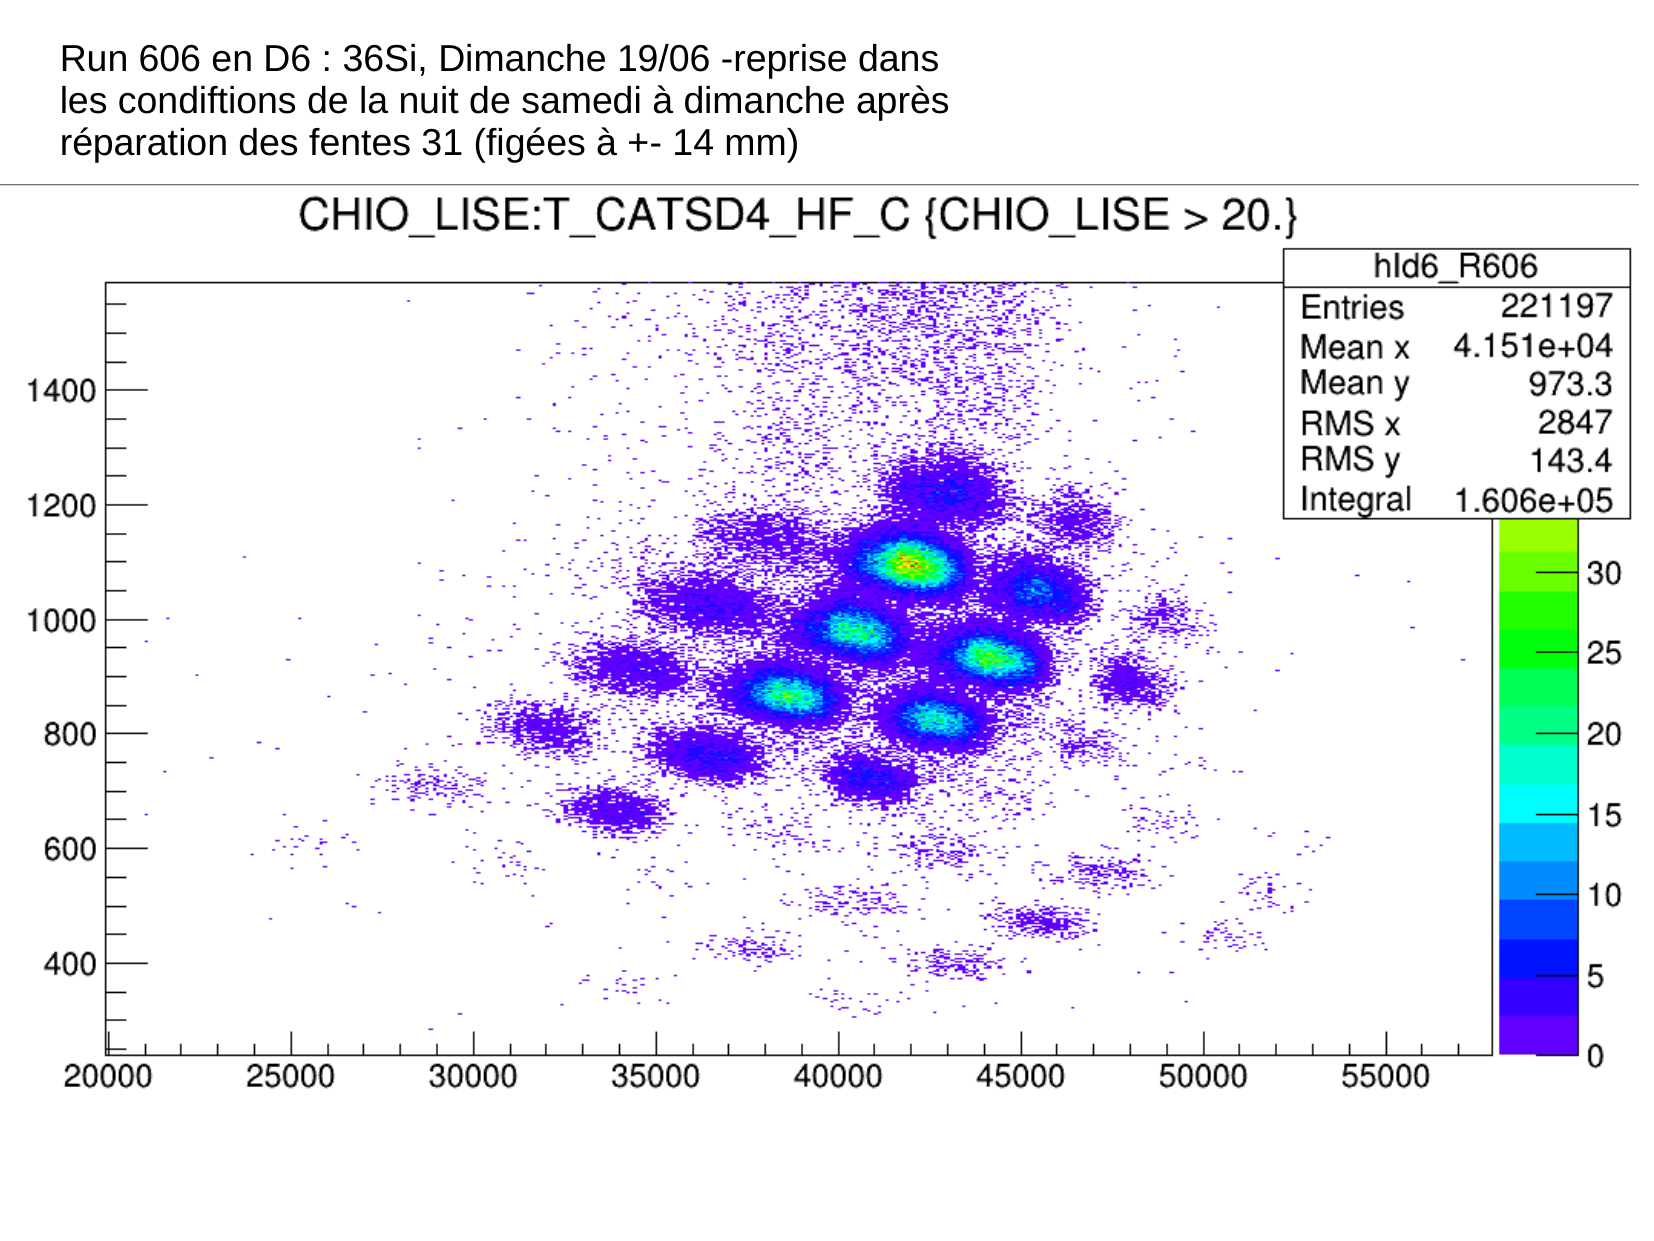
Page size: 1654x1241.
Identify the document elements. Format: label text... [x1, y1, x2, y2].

text_box Run 606 en D6 : 36Si, Dimanche 19/06 -reprise dans les condiftions de la nuit de samedi à dimanche après réparation des fentes 31 (figées à +- 14 mm) [45, 30, 991, 171]
picture [0, 184, 1639, 1111]
